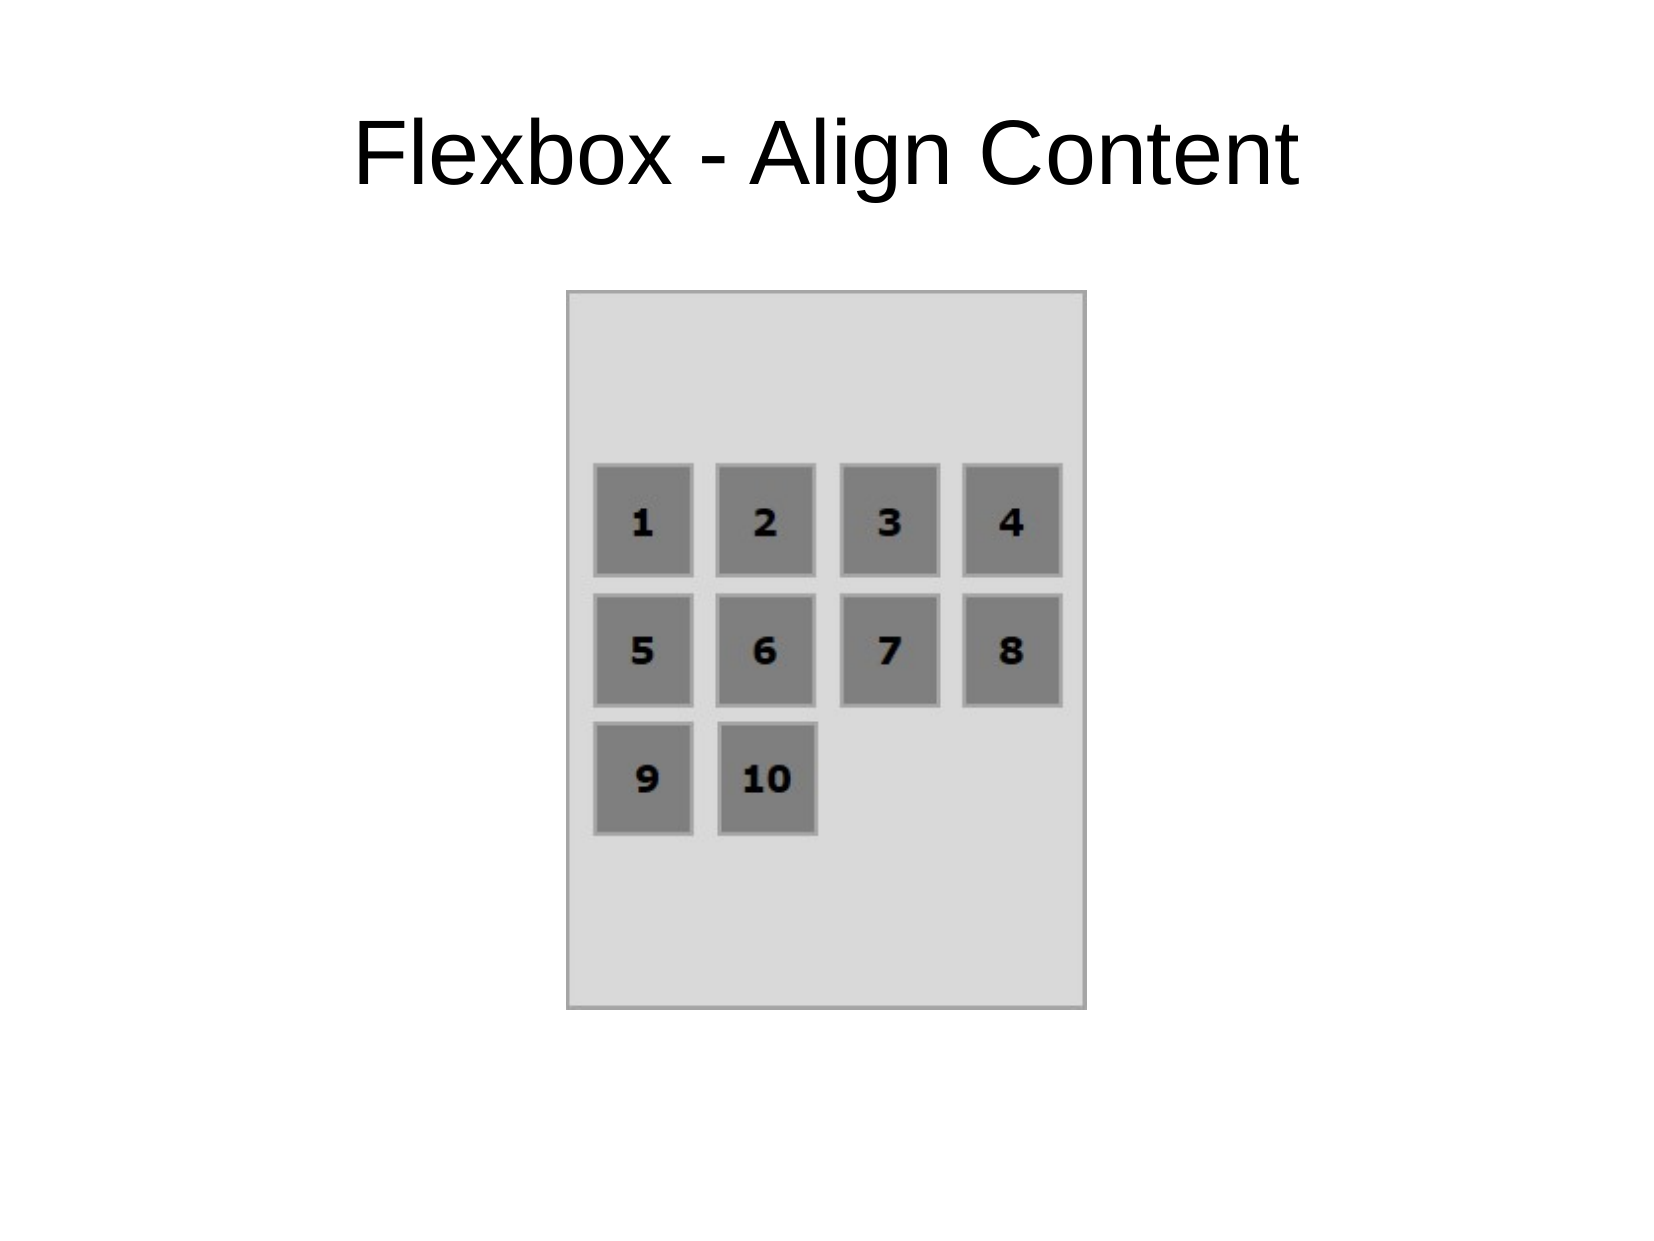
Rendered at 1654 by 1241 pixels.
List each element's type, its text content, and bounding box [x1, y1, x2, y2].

picture [566, 290, 1087, 1010]
title Flexbox - Align Content [82, 49, 1571, 257]
